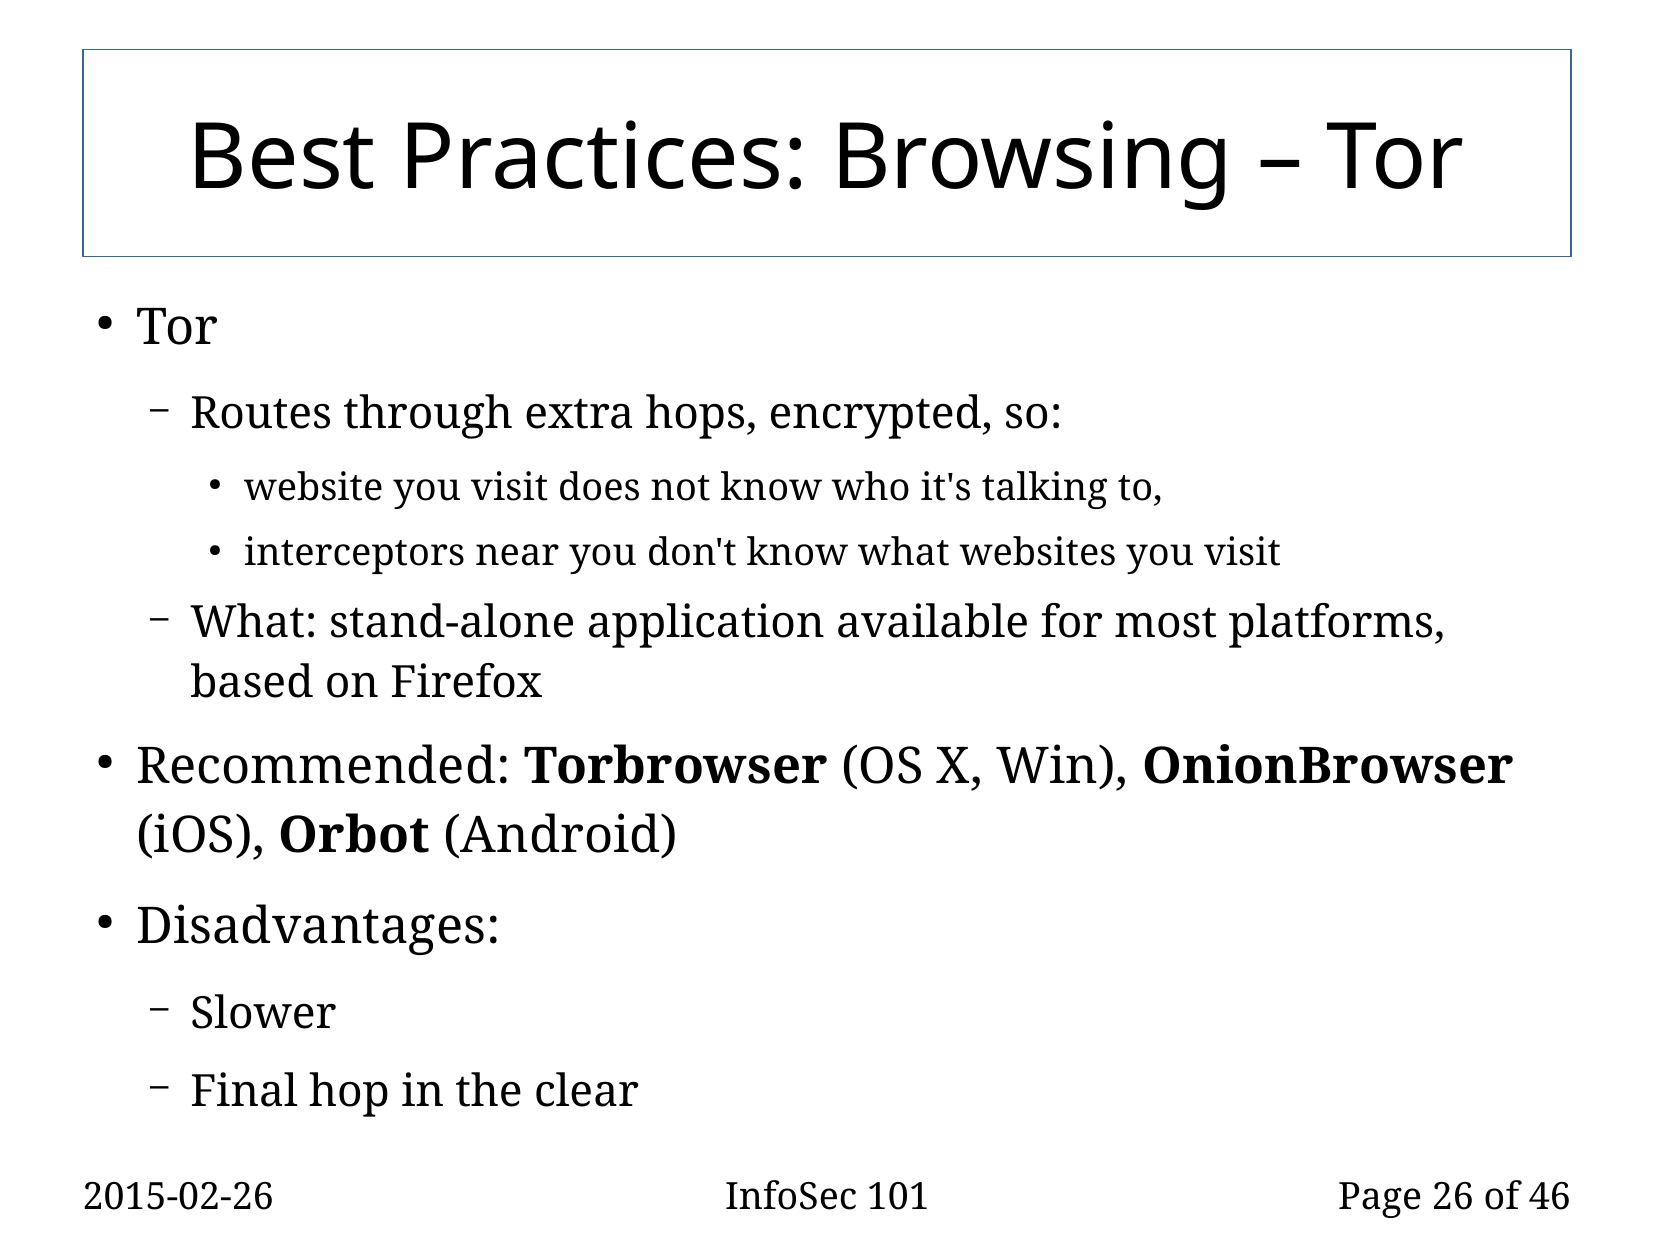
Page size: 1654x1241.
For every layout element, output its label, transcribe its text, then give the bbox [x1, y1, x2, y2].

list Tor Routes through extra hops, encrypted, so: website you visit does not know who it's talking to, interceptors near you don't know what websites you visit What: stand-alone application available for most platforms, based on Firefox Recommended: Torbrowser (OS X, Win), OnionBrowser (iOS), Orbot (Android) Disadvantages: Slower Final hop in the clear [82, 290, 1571, 1126]
title Best Practices: Browsing – Tor [82, 49, 1571, 257]
